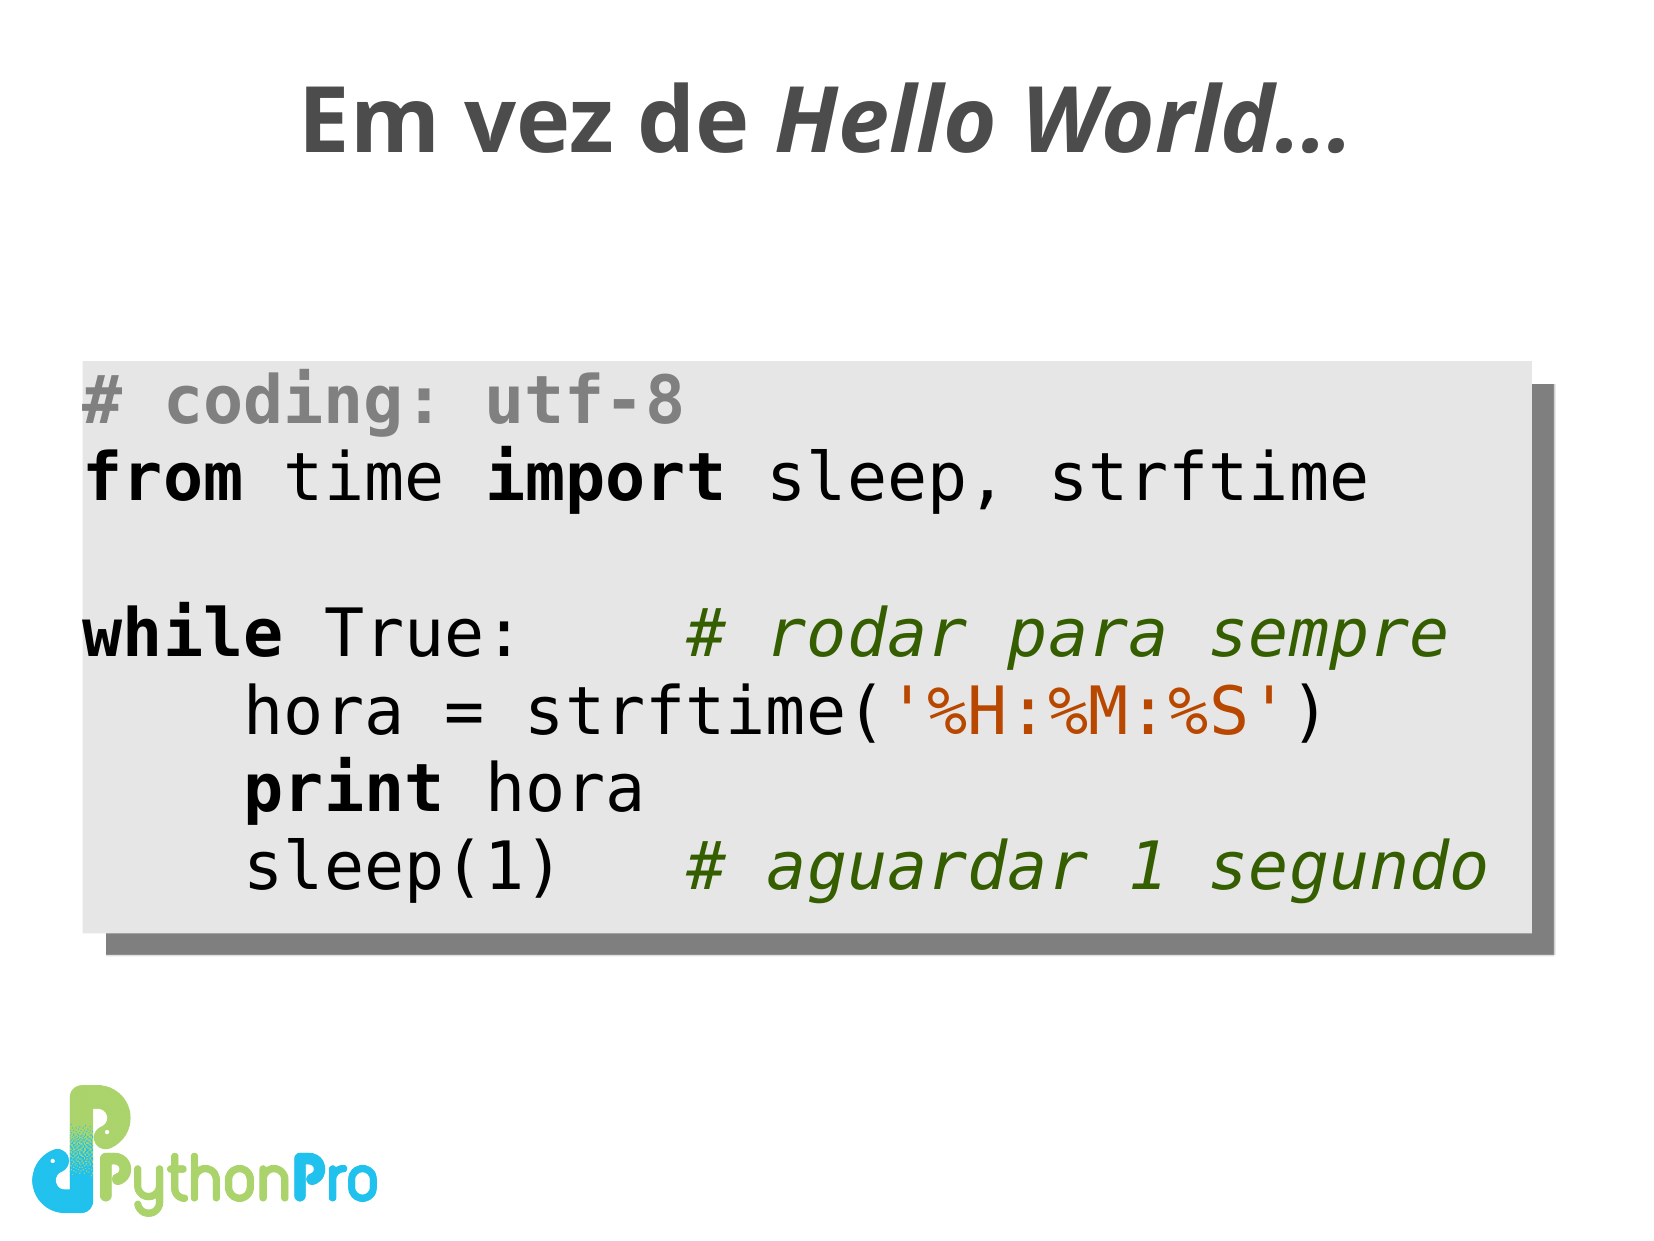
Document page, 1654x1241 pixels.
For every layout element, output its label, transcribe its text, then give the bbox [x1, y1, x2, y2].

picture [32, 1085, 377, 1217]
title Em vez de Hello World... [82, 13, 1571, 222]
subtitle # coding: utf-8 from time import sleep, strftime while True: # rodar para sempre hora = strftime('%H:%M:%S') print hora sleep(1) # aguardar 1 segundo [82, 361, 1532, 934]
